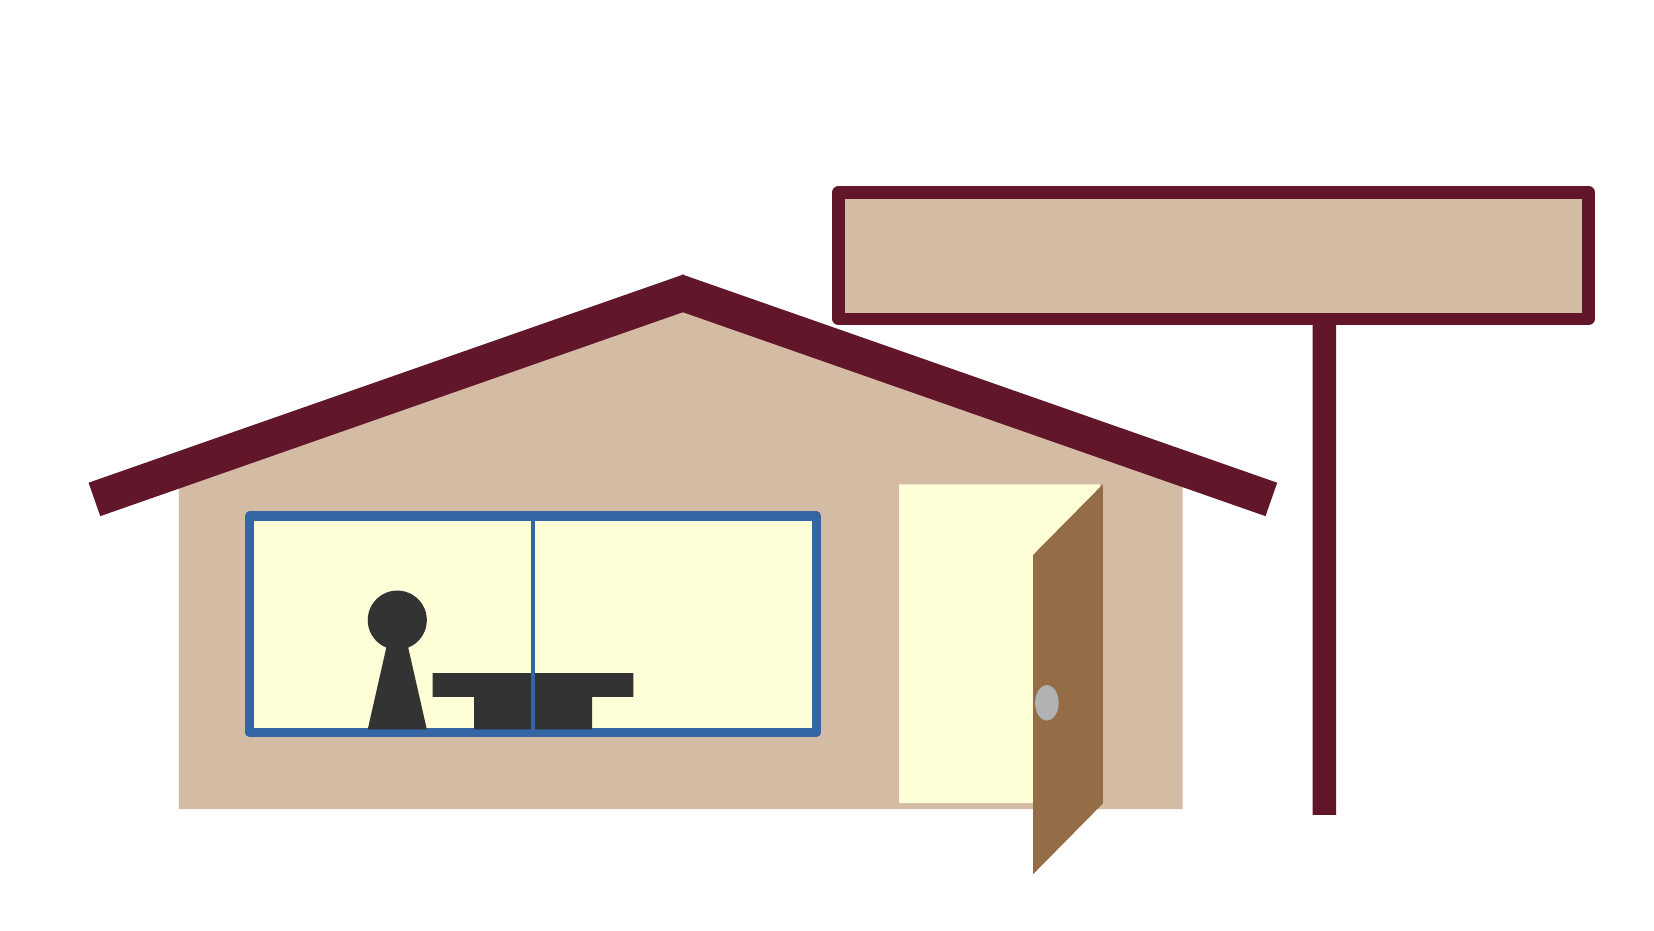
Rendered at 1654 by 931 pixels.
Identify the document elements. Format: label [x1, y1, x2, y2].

text_box [838, 192, 1589, 815]
text_box [88, 274, 1278, 875]
